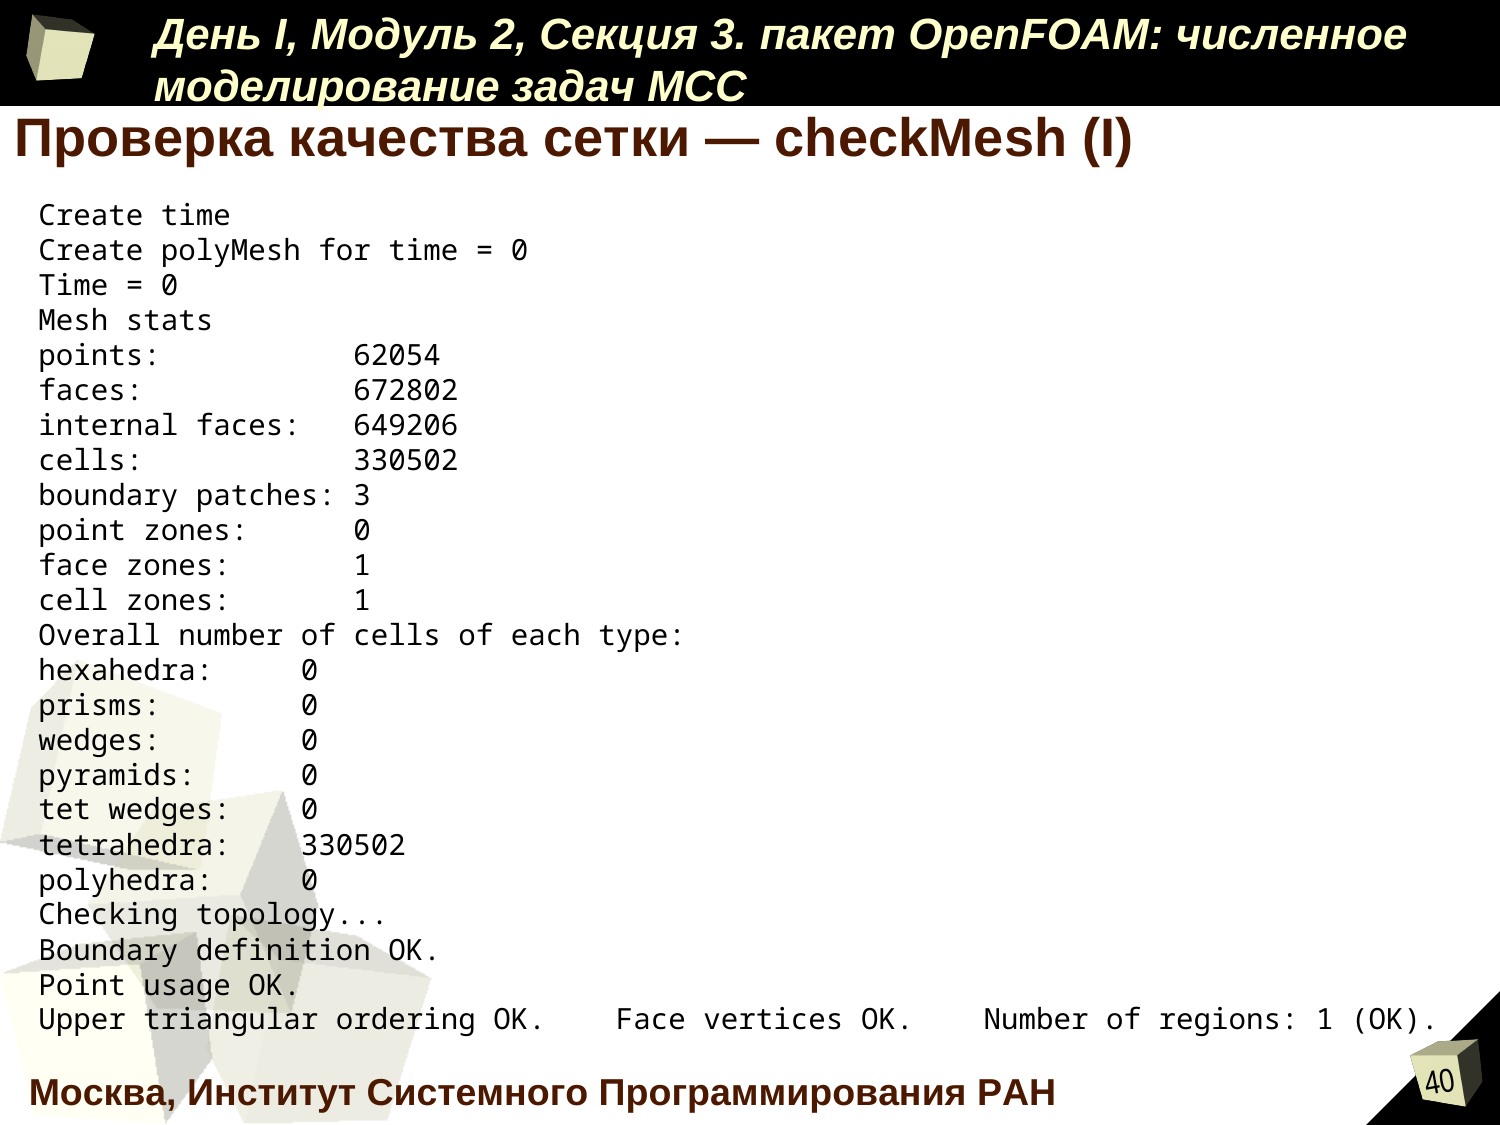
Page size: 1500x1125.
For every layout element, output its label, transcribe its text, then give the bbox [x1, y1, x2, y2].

text_box Проверка качества сетки — checkMesh (I) [0, 94, 1500, 175]
picture [423, 1088, 433, 1102]
text_box Create time Create polyMesh for time = 0 Time = 0 Mesh stats points: 62054 faces: 672802 internal faces: 649206 cells: 330502 boundary patches: 3 point zones: 0 face zones: 1 cell zones: 1 Overall number of cells of each type: hexahedra: 0 prisms: 0 wedges: 0 pyramids: 0 tet wedges: 0 tetrahedra: 330502 polyhedra: 0 Checking topology... Boundary definition OK. Point usage OK. Upper triangular ordering OK. Face vertices OK. Number of regions: 1 (OK). [23, 188, 1459, 1044]
picture [0, 659, 433, 1125]
